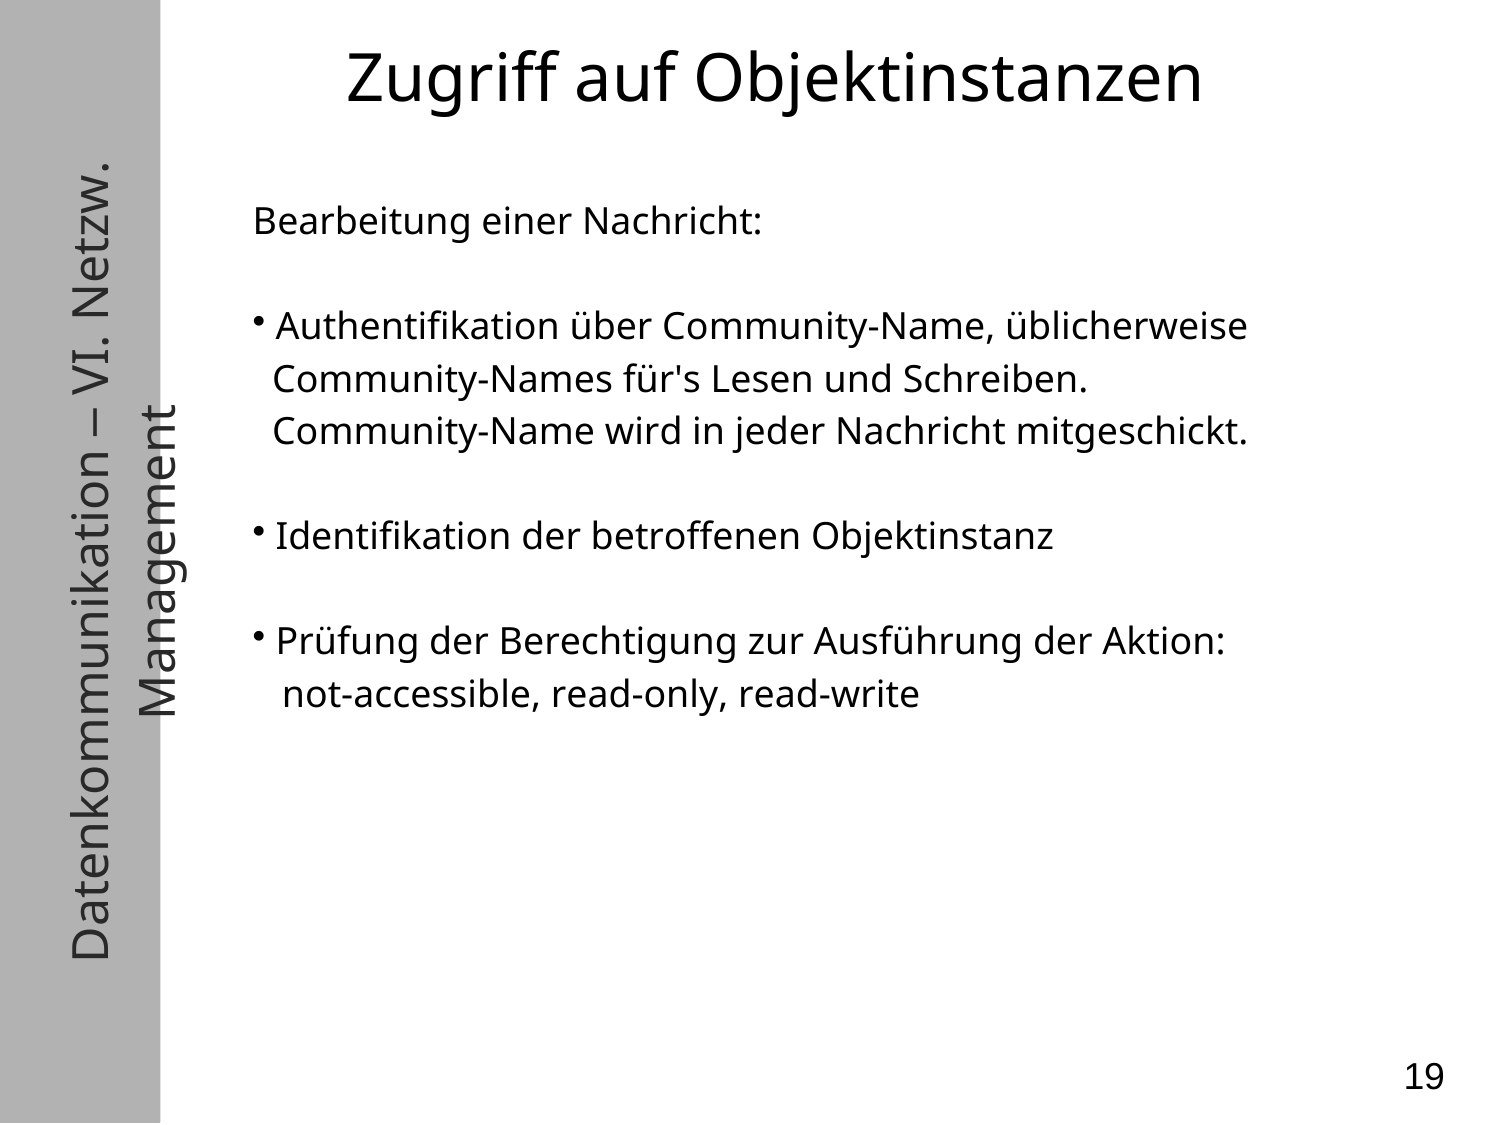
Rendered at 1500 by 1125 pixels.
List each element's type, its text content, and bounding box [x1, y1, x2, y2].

text_box [0, 0, 160, 1123]
text_box <number> [1403, 1056, 1479, 1106]
text_box Datenkommunikation – VI. Netzw. Management [47, 1, 178, 1124]
text_box Zugriff auf Objektinstanzen [363, 27, 1190, 123]
text_box Bearbeitung einer Nachricht: Authentifikation über Community-Name, üblicherweise Community-Names für's Lesen und Schreiben. Community-Name wird in jeder Nachricht mitgeschickt. Identifikation der betroffenen Objektinstanz Prüfung der Berechtigung zur Ausführung der Aktion: not-accessible, read-only, read-write [237, 187, 1448, 955]
